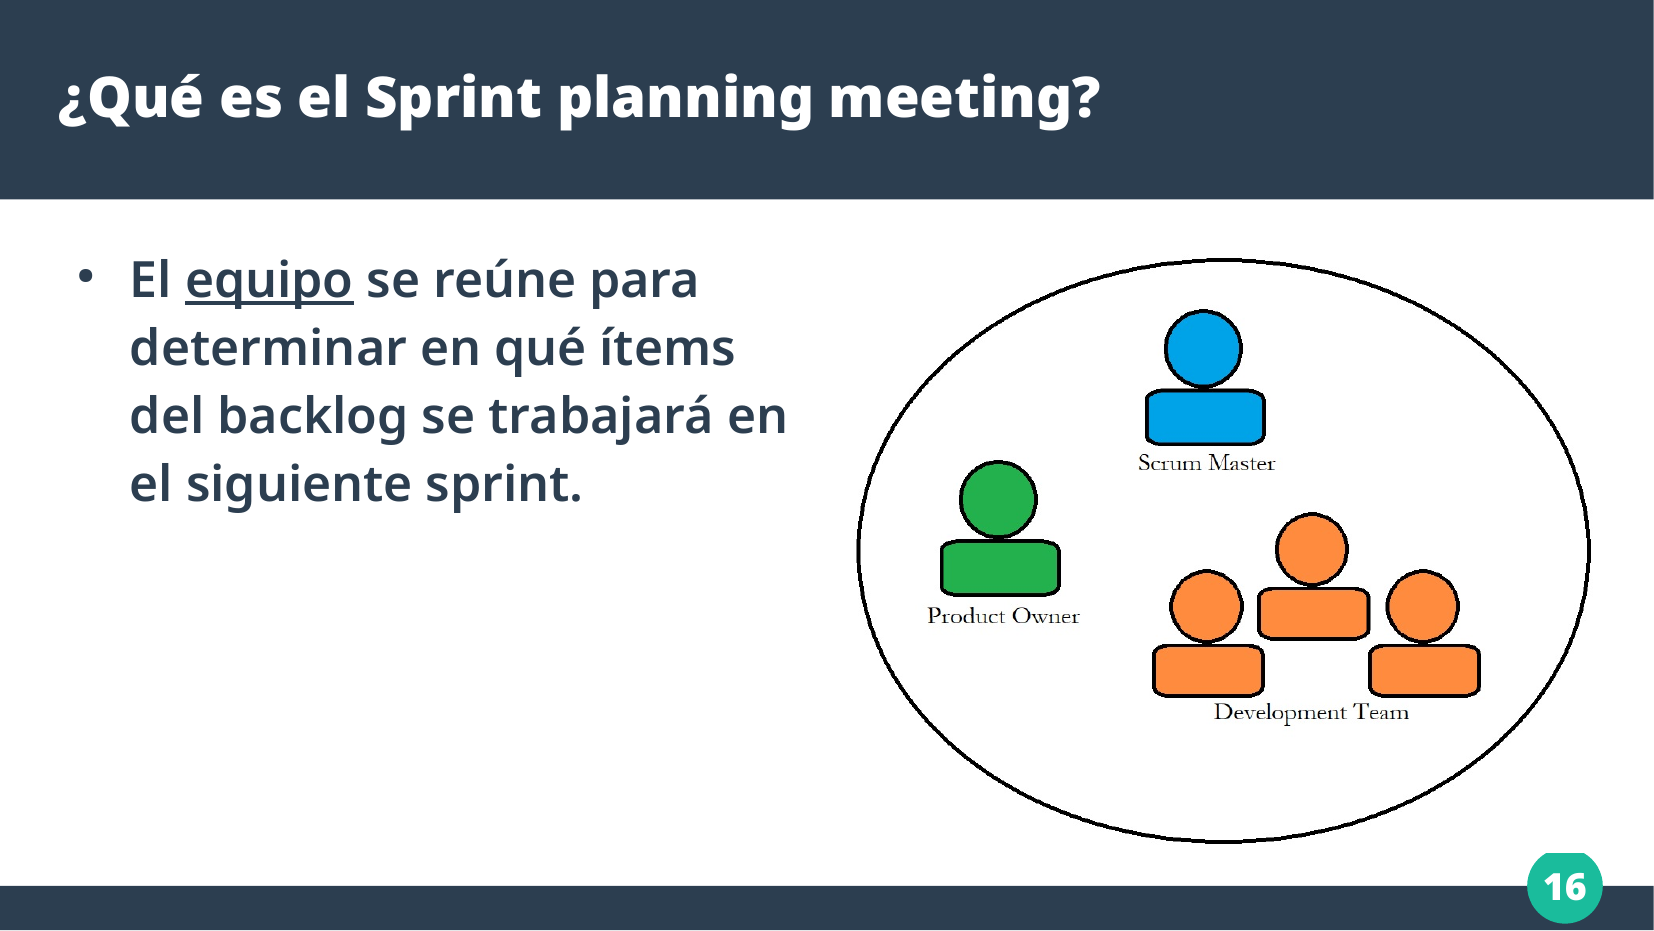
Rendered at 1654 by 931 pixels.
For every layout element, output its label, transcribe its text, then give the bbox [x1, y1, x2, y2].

title ¿Qué es el Sprint planning meeting? [59, 37, 1595, 155]
picture [845, 254, 1595, 853]
list El equipo se reúne para determinar en qué ítems del backlog se trabajará en el siguiente sprint. [59, 243, 809, 864]
